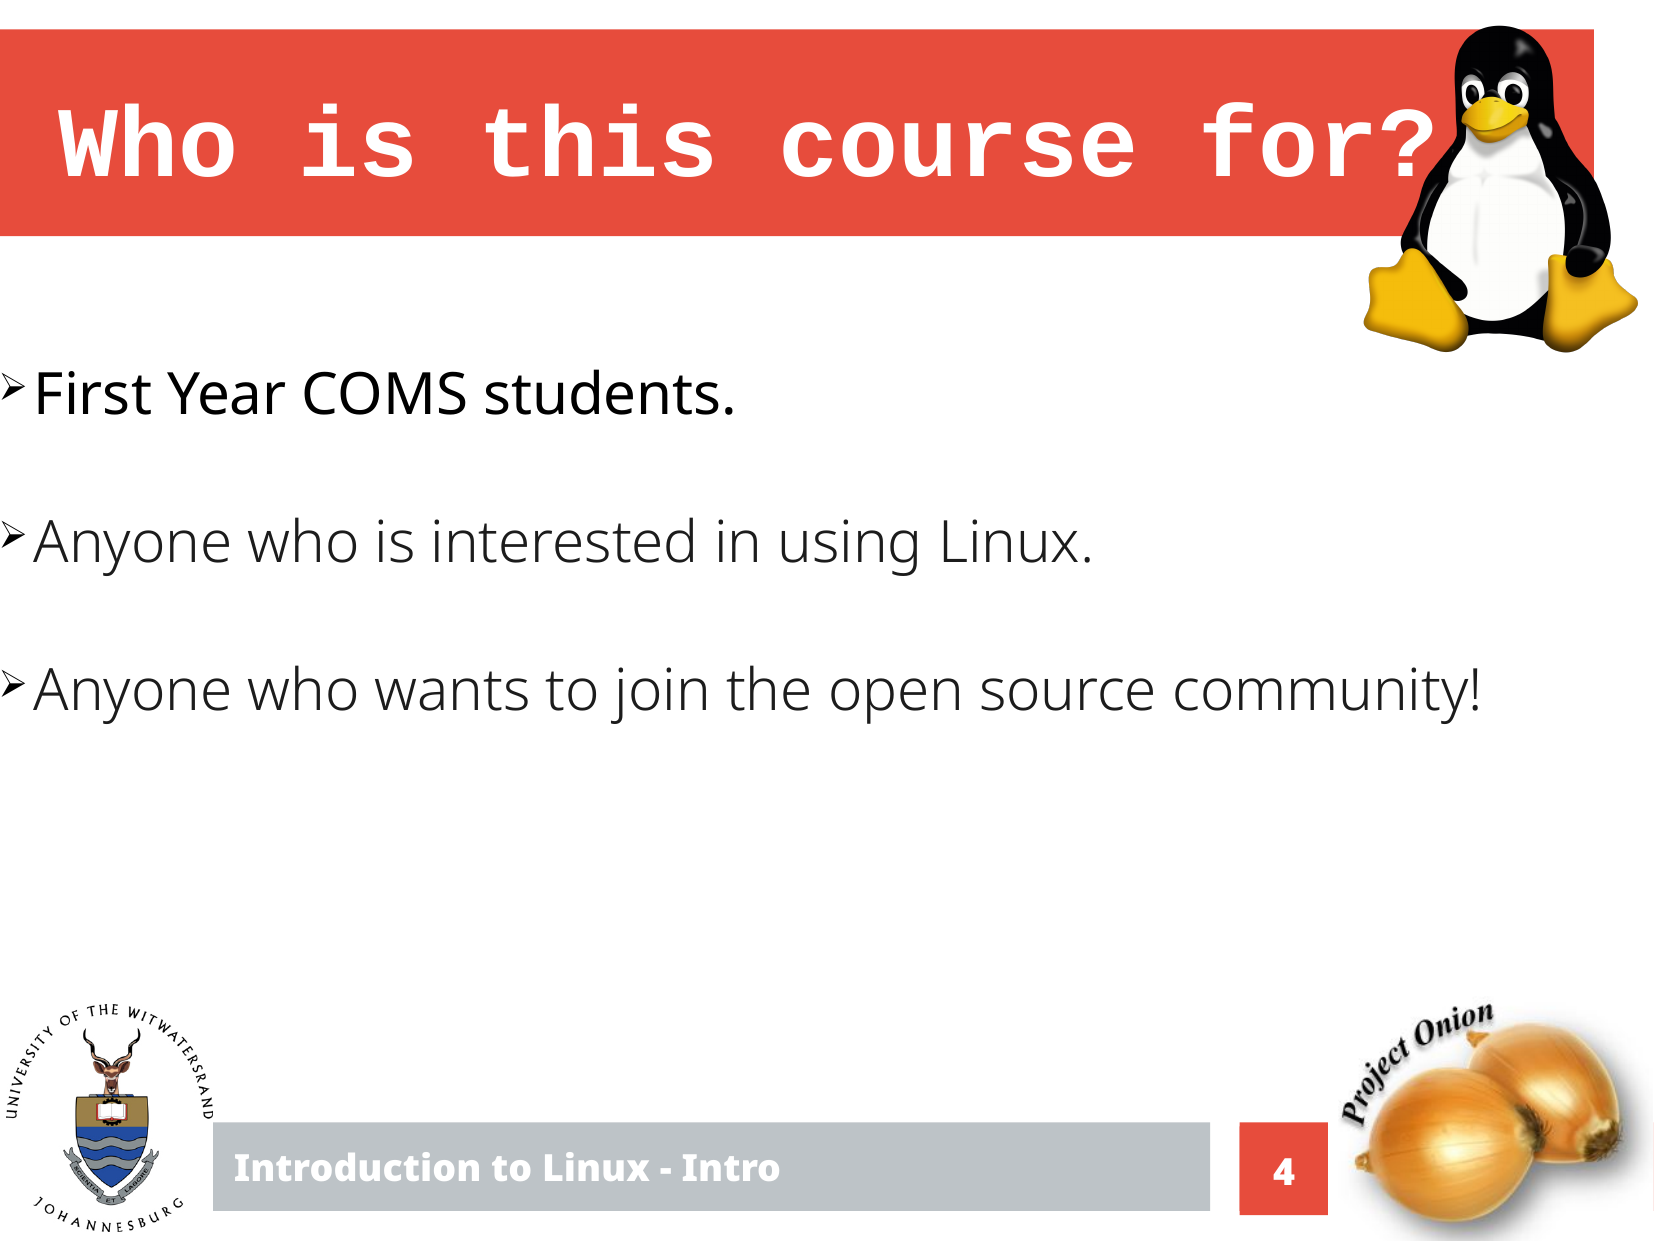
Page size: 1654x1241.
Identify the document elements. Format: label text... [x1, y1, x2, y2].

picture [6, 1121, 213, 1232]
picture [1328, 986, 1653, 1241]
title Who is this course for? [58, 59, 1594, 207]
subtitle First Year COMS students. Anyone who is interested in using Linux. Anyone who wants to join the open source community! [0, 352, 1504, 1121]
picture [1345, 4, 1653, 367]
